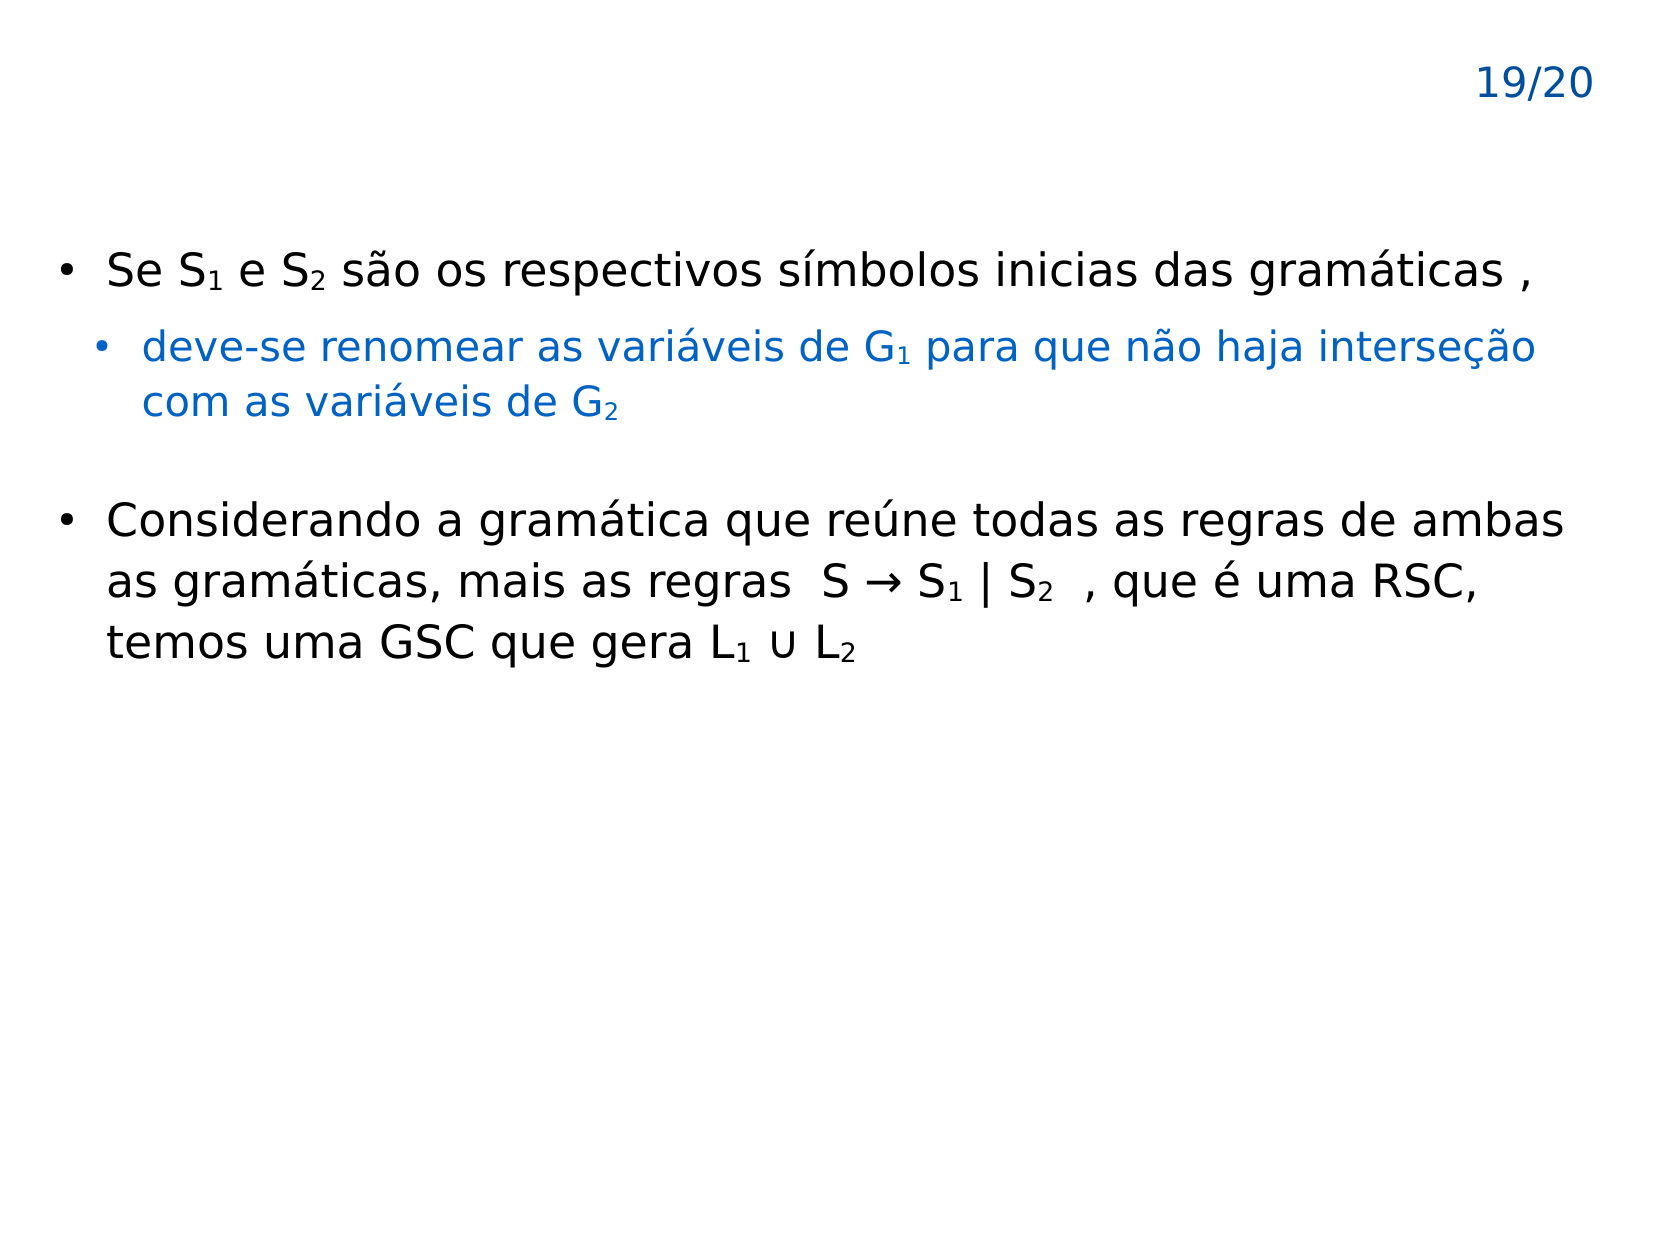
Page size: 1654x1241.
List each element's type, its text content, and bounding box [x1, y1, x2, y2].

list Se S1 e S2 são os respectivos símbolos inicias das gramáticas , deve-se renomear as variáveis de G1 para que não haja interseção com as variáveis de G2 Considerando a gramática que reúne todas as regras de ambas as gramáticas, mais as regras S → S1 | S2 , que é uma RSC, temos uma GSC que gera L1 ∪ L2 [59, 236, 1595, 1211]
